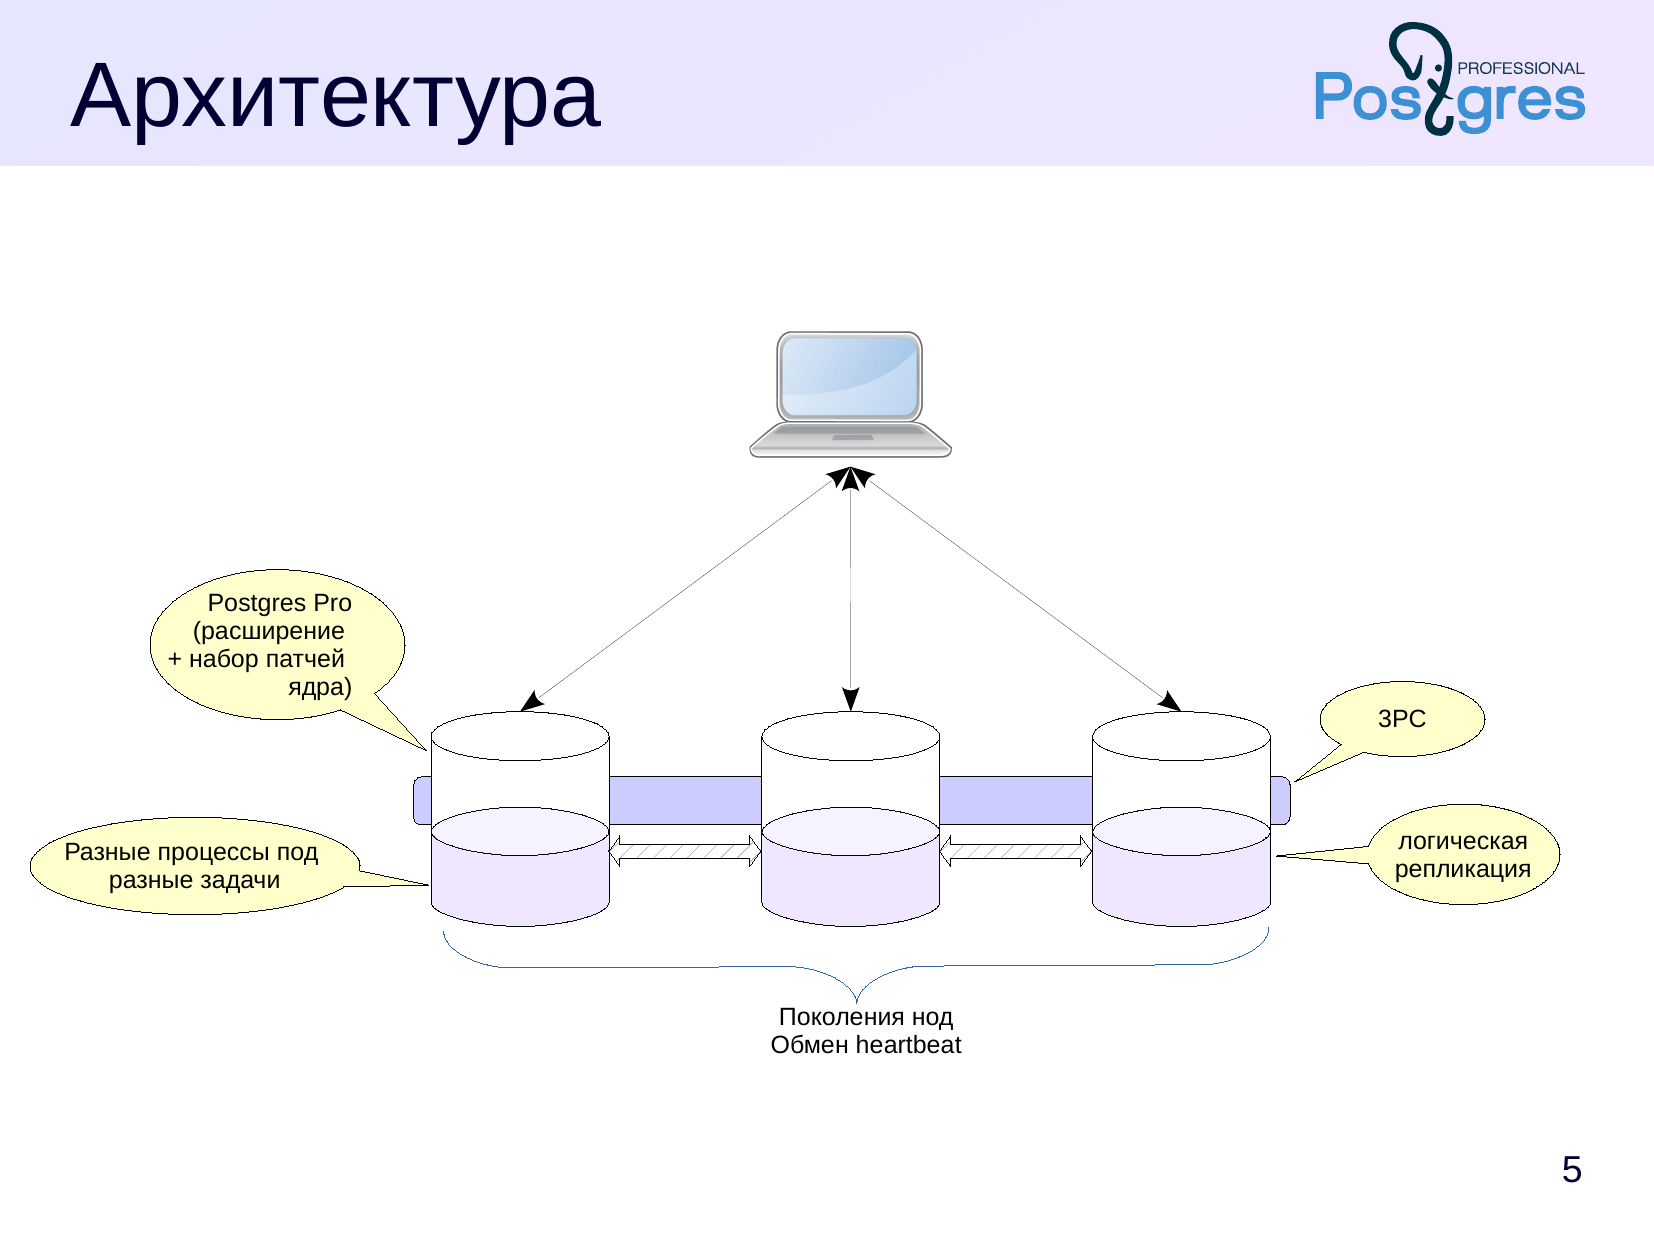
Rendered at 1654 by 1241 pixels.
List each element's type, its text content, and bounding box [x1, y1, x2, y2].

text_box Разные процессы под разные задачи [30, 817, 429, 915]
text_box Postgres Pro (расширение + набор патчей ядра) [150, 569, 427, 751]
text_box [413, 711, 1291, 927]
text_box логическая репликация [1276, 804, 1561, 905]
text_box Поколения нод Обмен heartbeat [755, 995, 978, 1067]
text_box 3PC [1294, 681, 1486, 782]
title Архитектура [70, 43, 1241, 147]
picture [740, 322, 961, 467]
